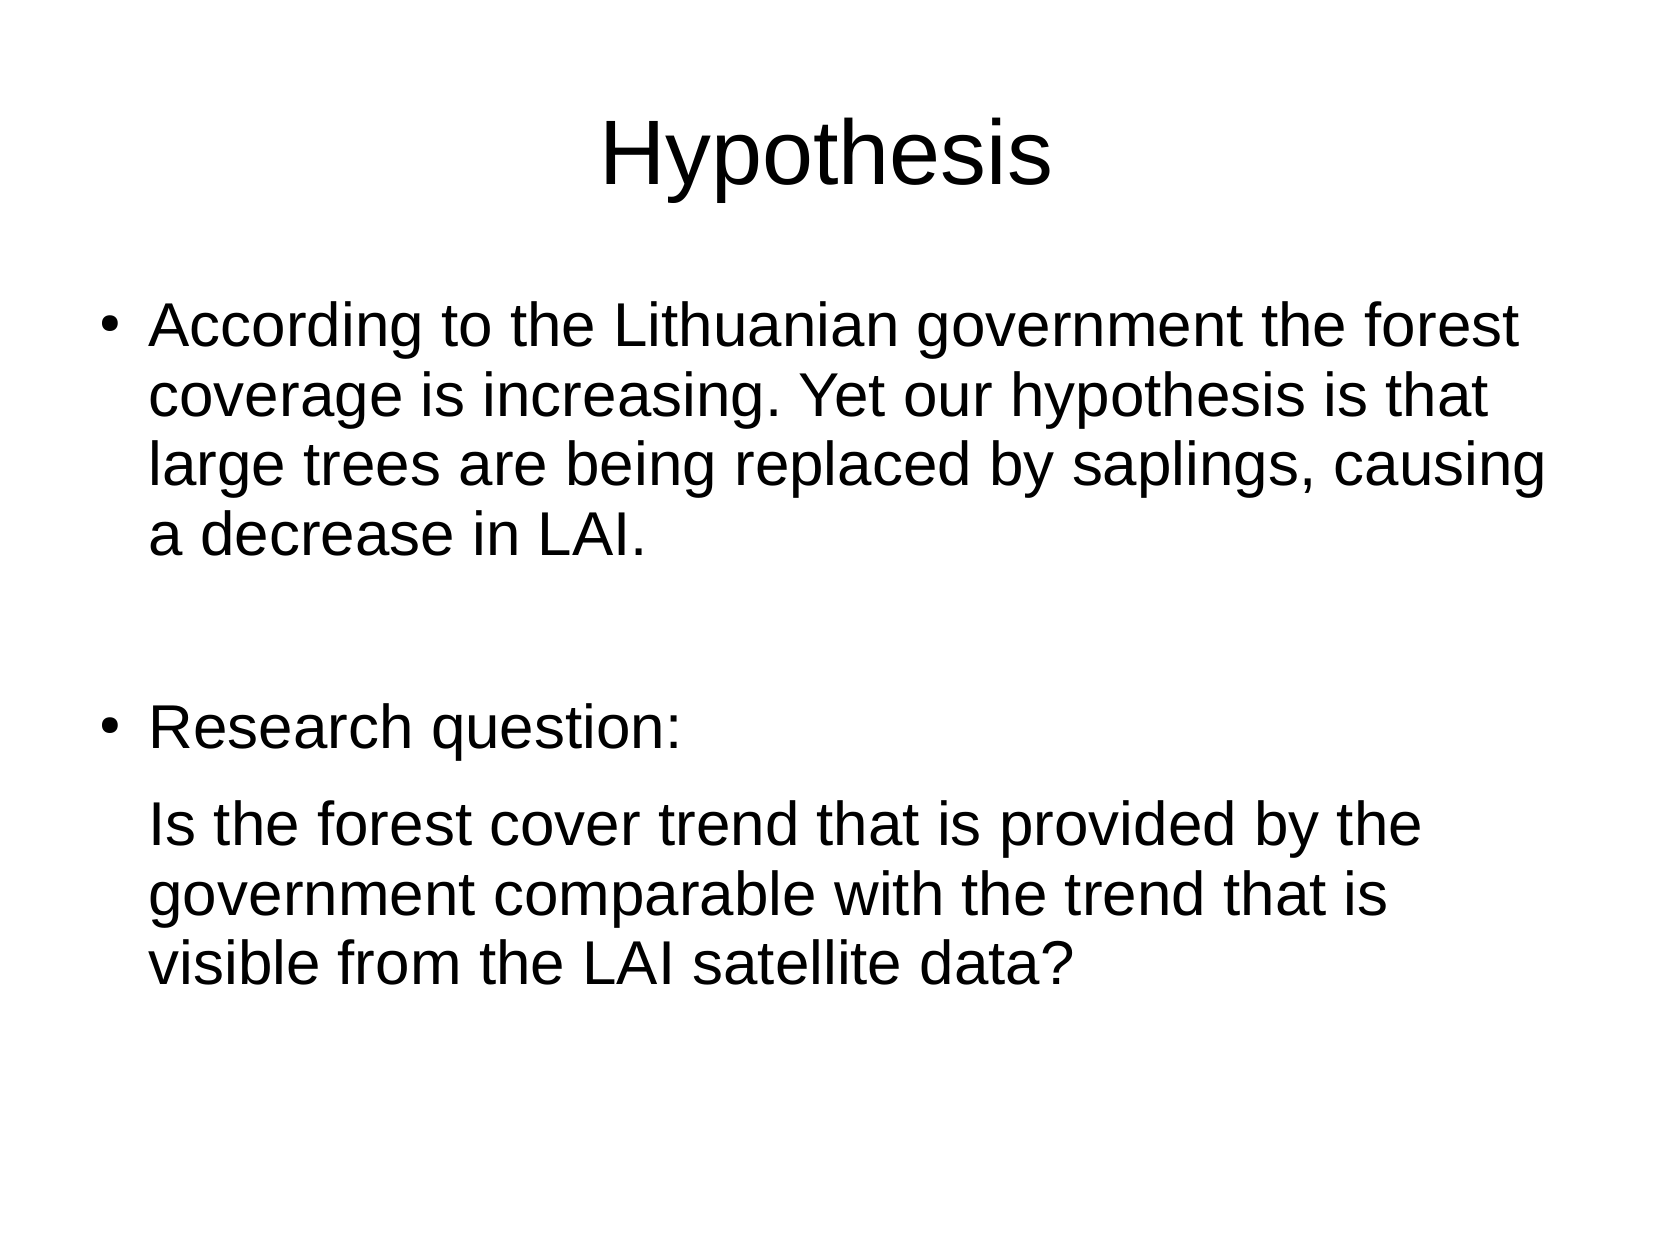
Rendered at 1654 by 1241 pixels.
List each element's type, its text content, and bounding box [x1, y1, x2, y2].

title Hypothesis [82, 49, 1571, 257]
list According to the Lithuanian government the forest coverage is increasing. Yet our hypothesis is that large trees are being replaced by saplings, causing a decrease in LAI. Research question: Is the forest cover trend that is provided by the government comparable with the trend that is visible from the LAI satellite data? [82, 290, 1571, 1010]
